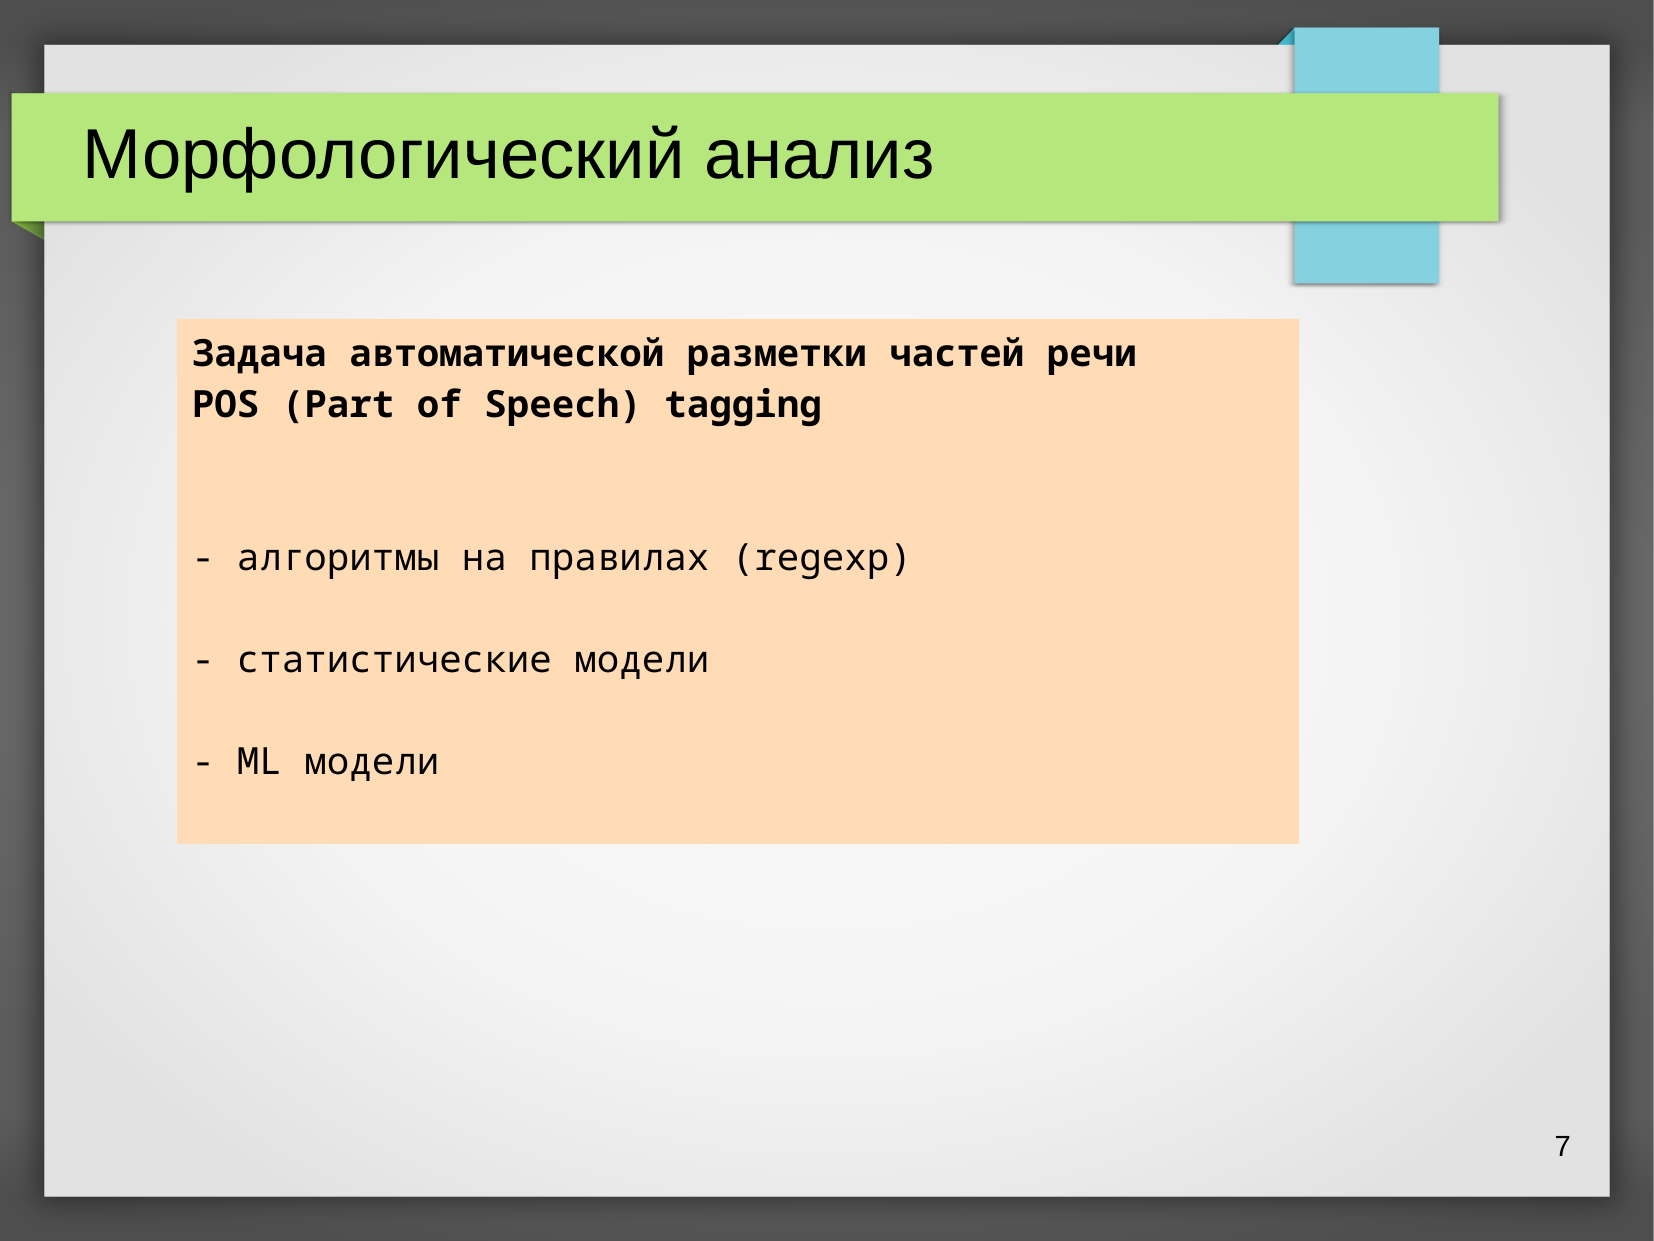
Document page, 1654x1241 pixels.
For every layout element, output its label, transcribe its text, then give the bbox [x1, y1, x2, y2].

picture [0, 0, 1654, 1241]
text_box Задача автоматической разметки частей речи POS (Part of Speech) tagging - алгоритмы на правилах (regexp) - статистические модели - ML модели [177, 318, 1300, 769]
title Морфологический анализ [82, 114, 993, 194]
